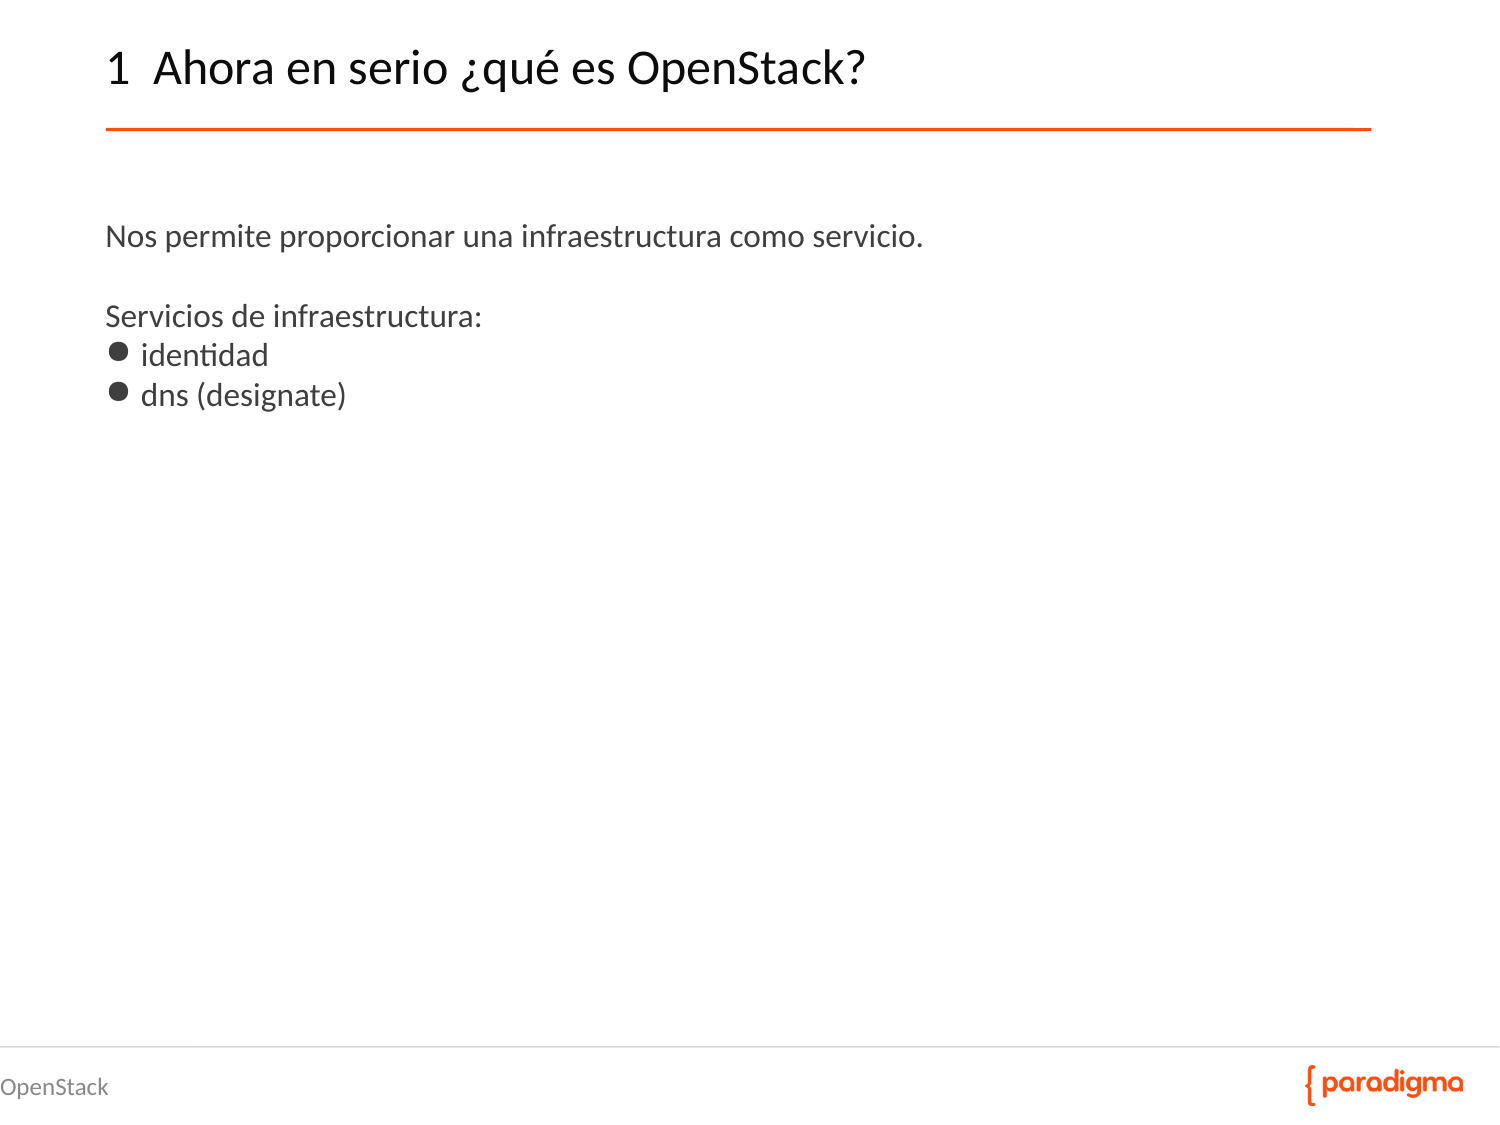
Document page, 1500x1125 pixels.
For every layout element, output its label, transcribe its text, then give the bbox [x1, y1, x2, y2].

picture [1305, 1065, 1463, 1107]
text_box 1 Ahora en serio ¿qué es OpenStack? [105, 0, 1395, 130]
text_box OpenStack [0, 1048, 1223, 1125]
text_box Nos permite proporcionar una infraestructura como servicio. Servicios de infraestructura: identidad dns (designate) [105, 206, 1395, 984]
